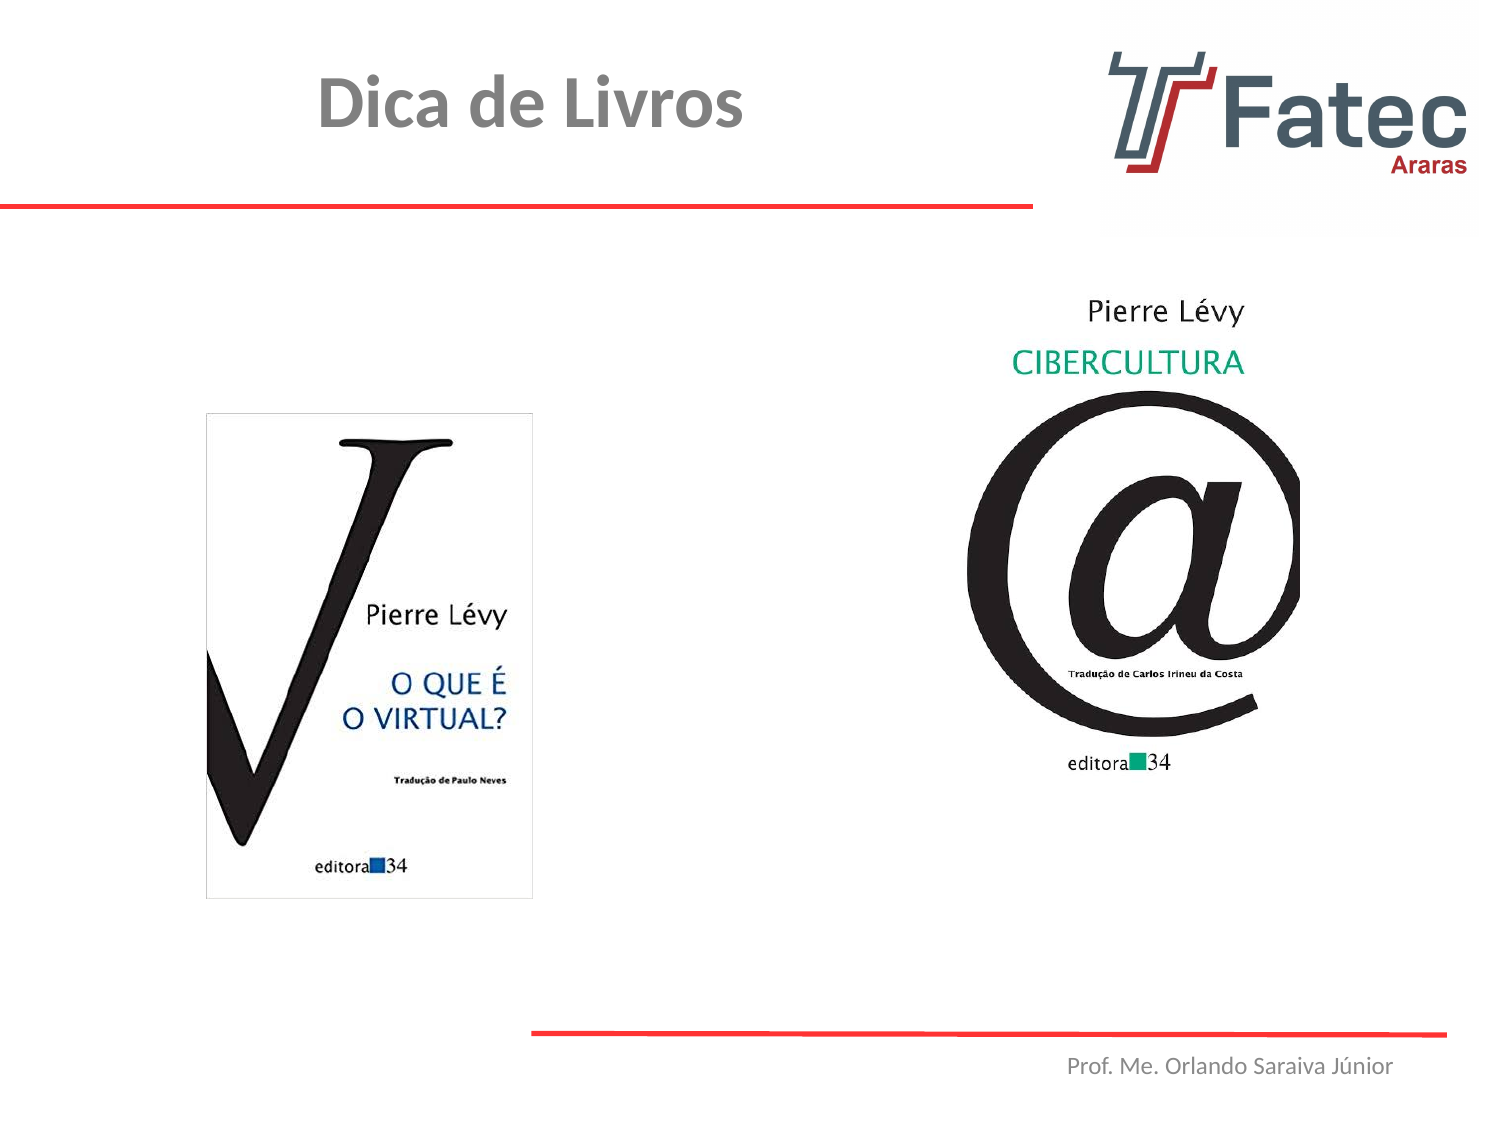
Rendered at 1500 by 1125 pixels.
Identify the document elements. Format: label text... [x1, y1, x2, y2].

picture [206, 413, 533, 899]
picture [940, 262, 1300, 798]
picture [1100, 0, 1479, 237]
title Dica de Livros [0, 45, 1063, 233]
